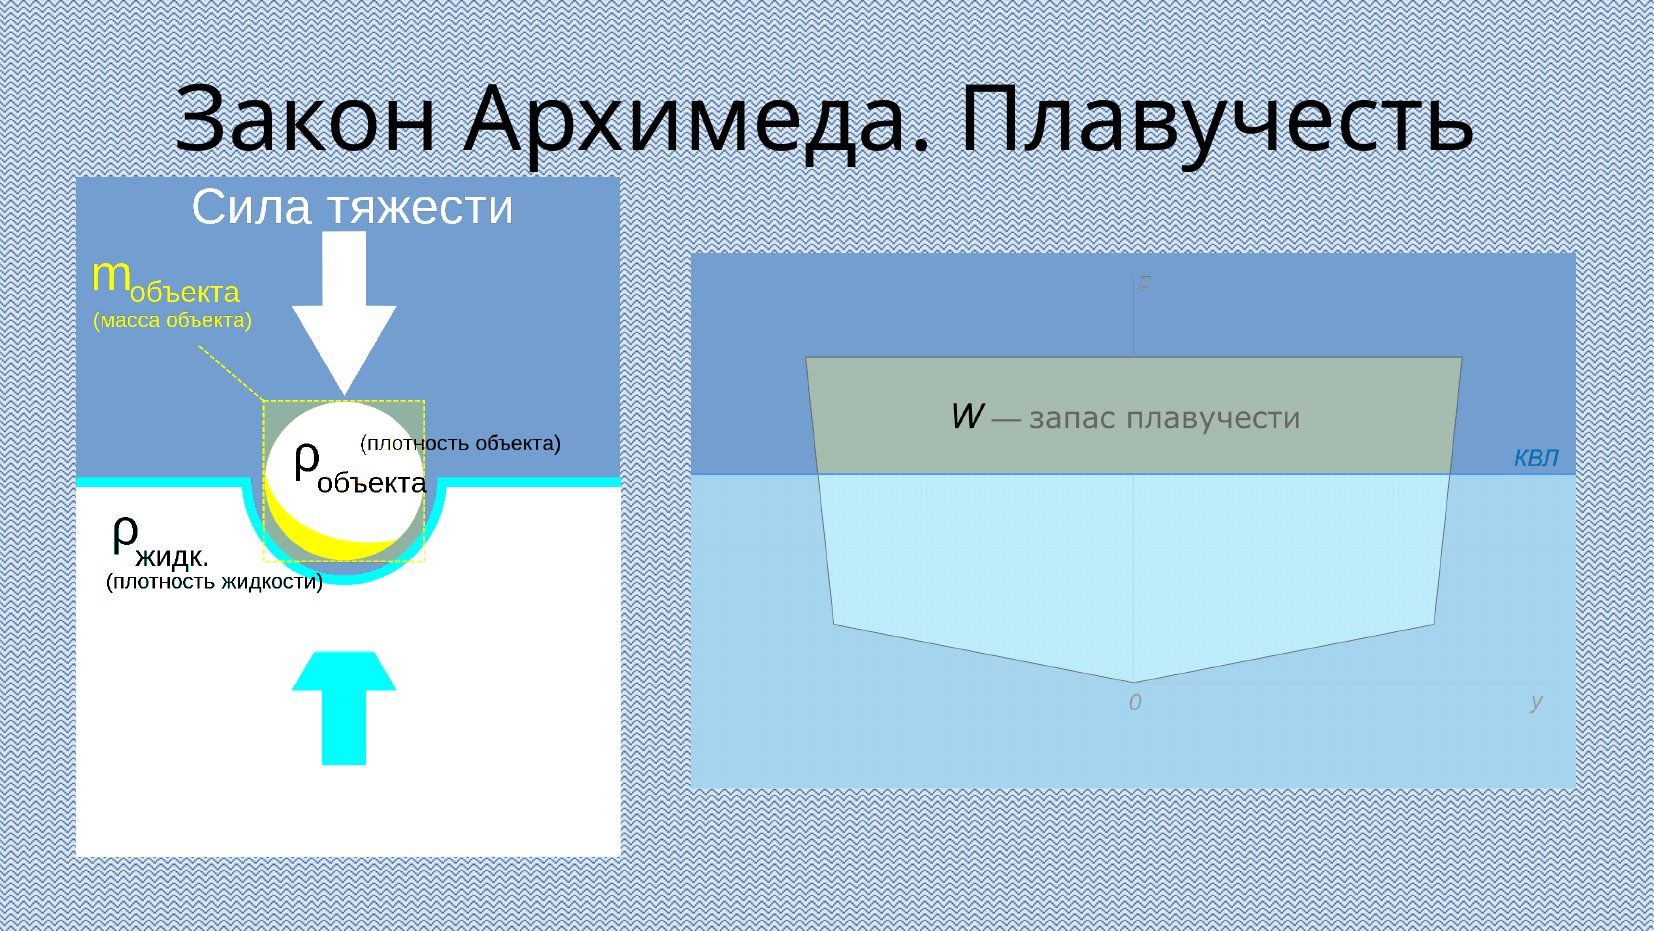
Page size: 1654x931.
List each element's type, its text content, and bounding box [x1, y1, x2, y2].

title Закон Архимеда. Плавучесть [82, 37, 1571, 193]
picture [0, 0, 1654, 931]
